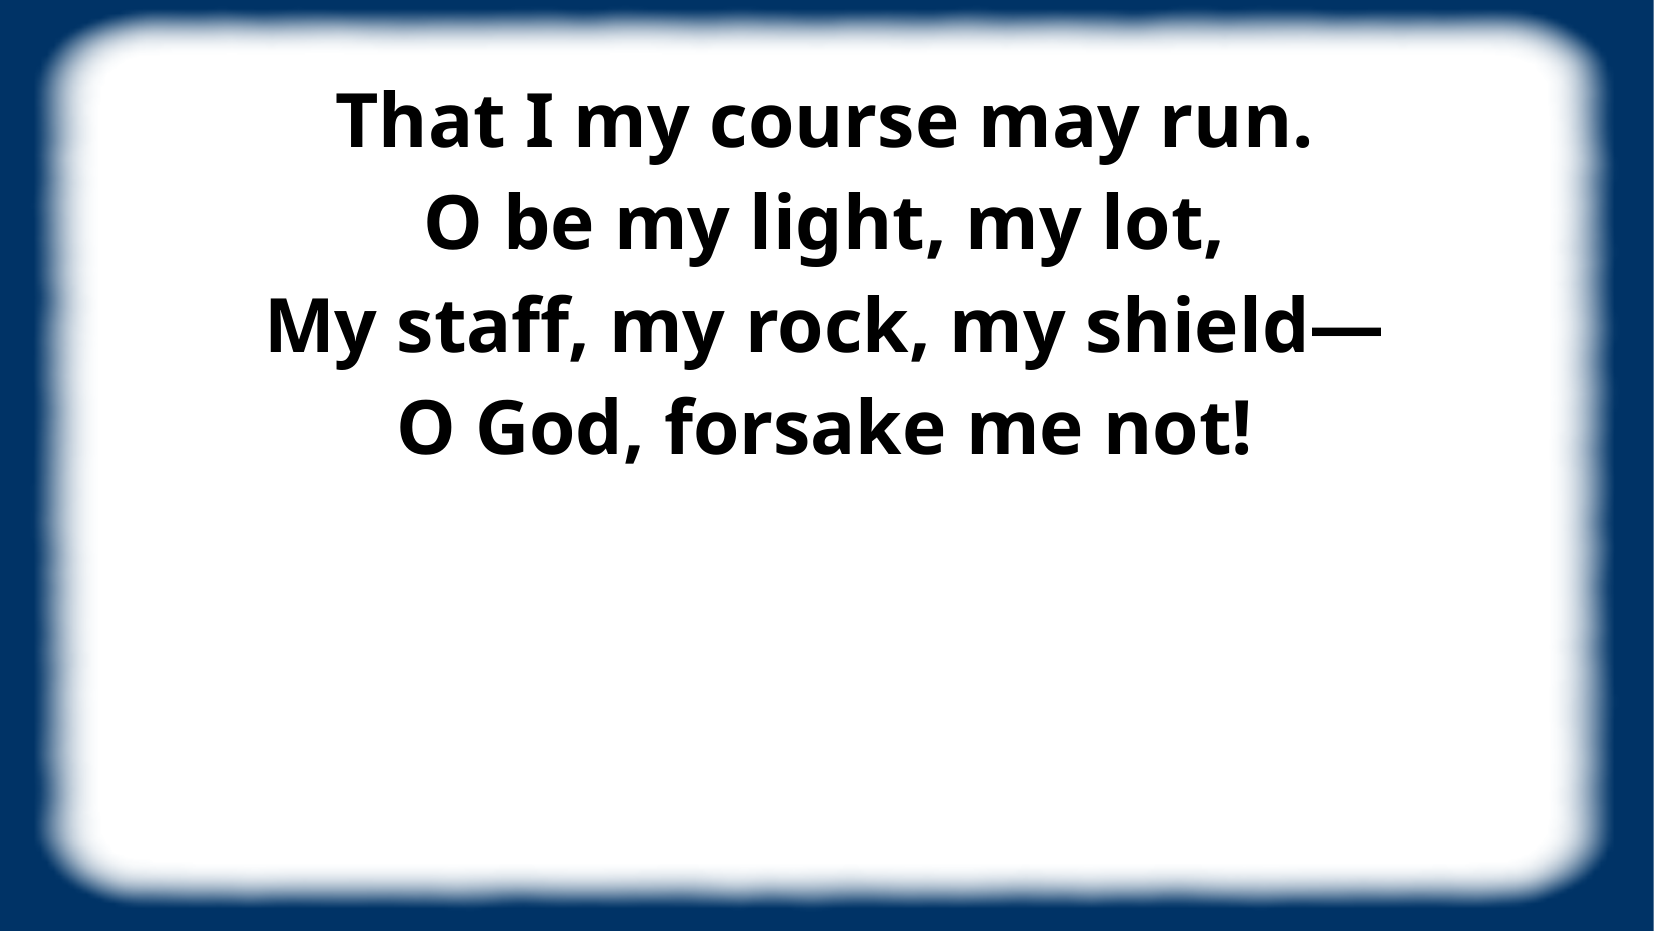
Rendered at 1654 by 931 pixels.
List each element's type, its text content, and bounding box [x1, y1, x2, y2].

picture [0, 0, 1654, 931]
text_box That I my course may run. O be my light, my lot, My staff, my rock, my shield— O God, forsake me not! [105, 60, 1546, 473]
